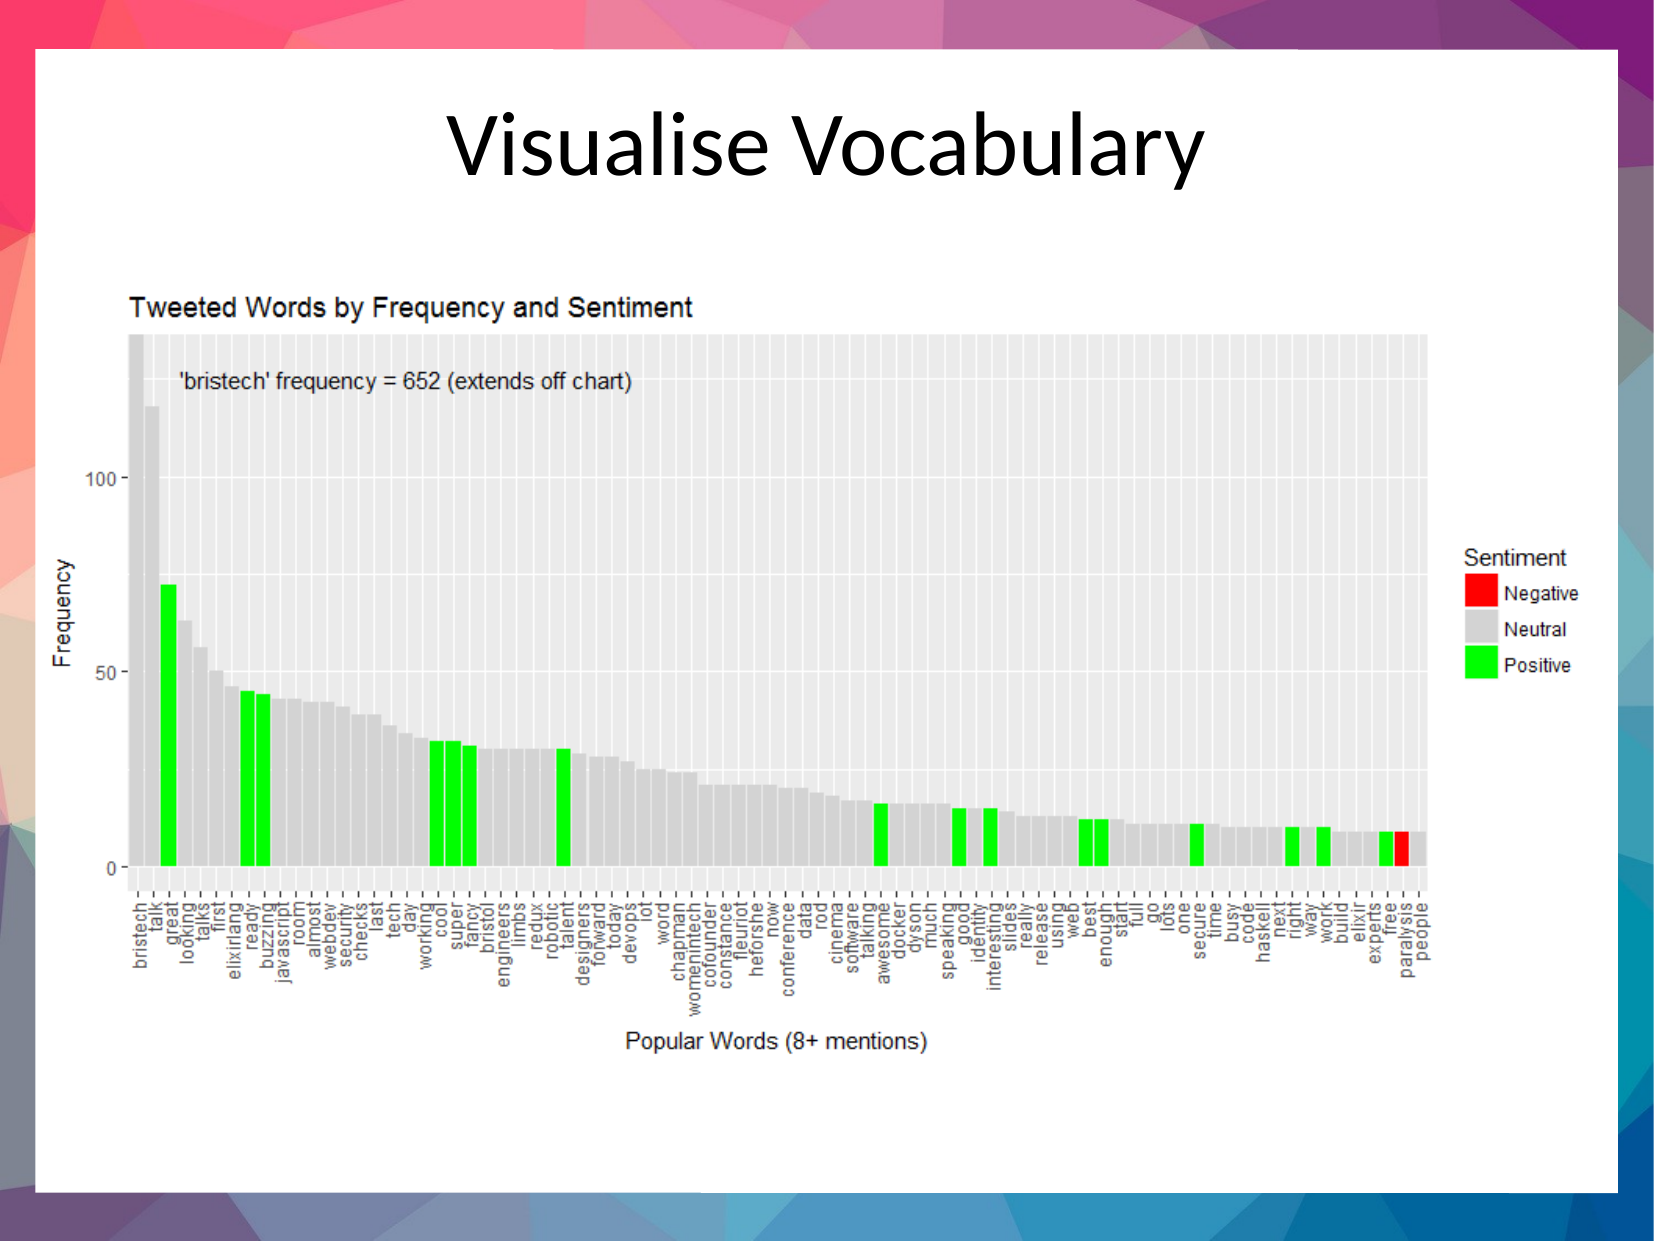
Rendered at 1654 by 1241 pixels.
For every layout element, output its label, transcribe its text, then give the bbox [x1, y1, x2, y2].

title Visualise Vocabulary [82, 49, 1571, 257]
picture [0, 0, 1654, 1241]
picture [1385, 1106, 1654, 1241]
picture [39, 283, 1603, 1065]
